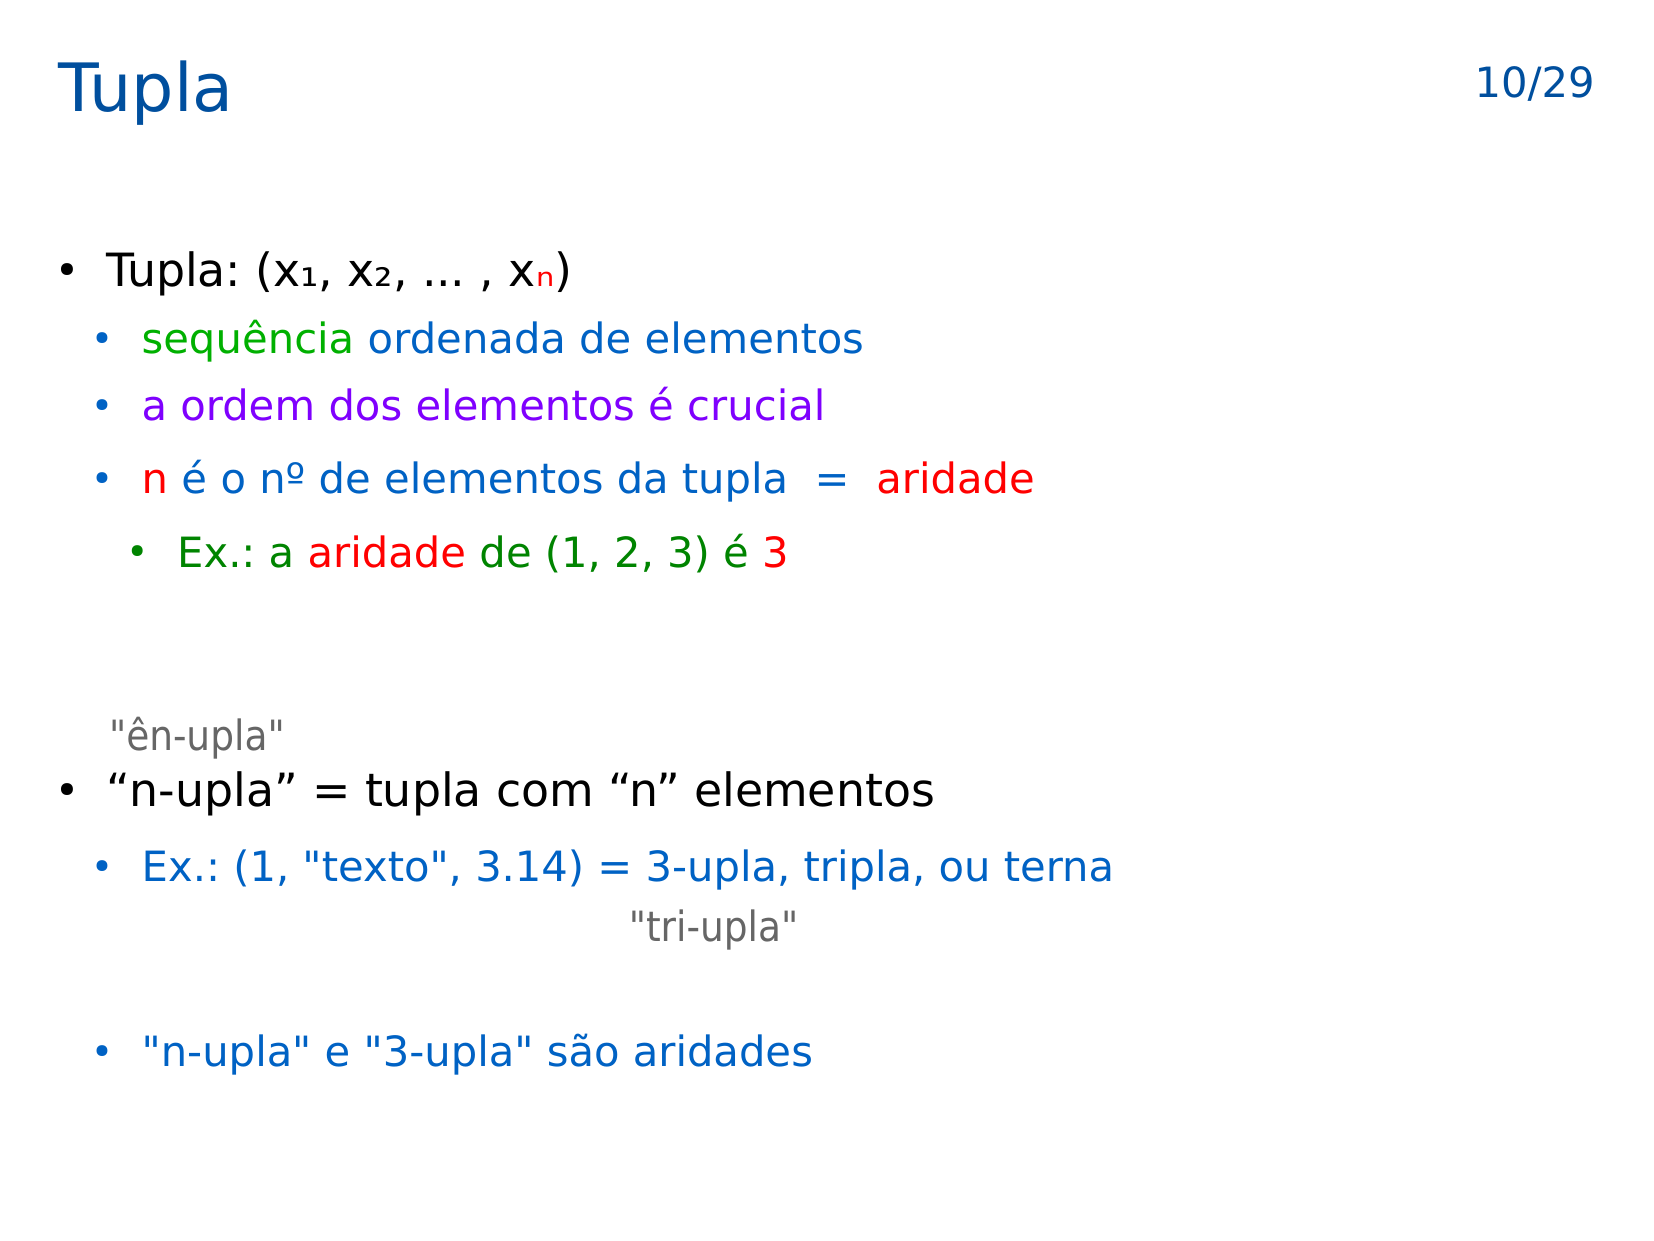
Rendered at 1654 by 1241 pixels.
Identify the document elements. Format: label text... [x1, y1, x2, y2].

list Tupla: (x₁, x₂, ... , xₙ) sequência ordenada de elementos a ordem dos elementos é crucial n é o nº de elementos da tupla = aridade Ex.: a aridade de (1, 2, 3) é 3 “n-upla” = tupla com “n” elementos Ex.: (1, "texto", 3.14) = 3-upla, tripla, ou terna "n-upla" e "3-upla" são aridades [59, 236, 1595, 1211]
text_box "tri-upla" [613, 894, 814, 960]
text_box "ên-upla" [94, 704, 300, 770]
title Tupla [59, 29, 1625, 148]
